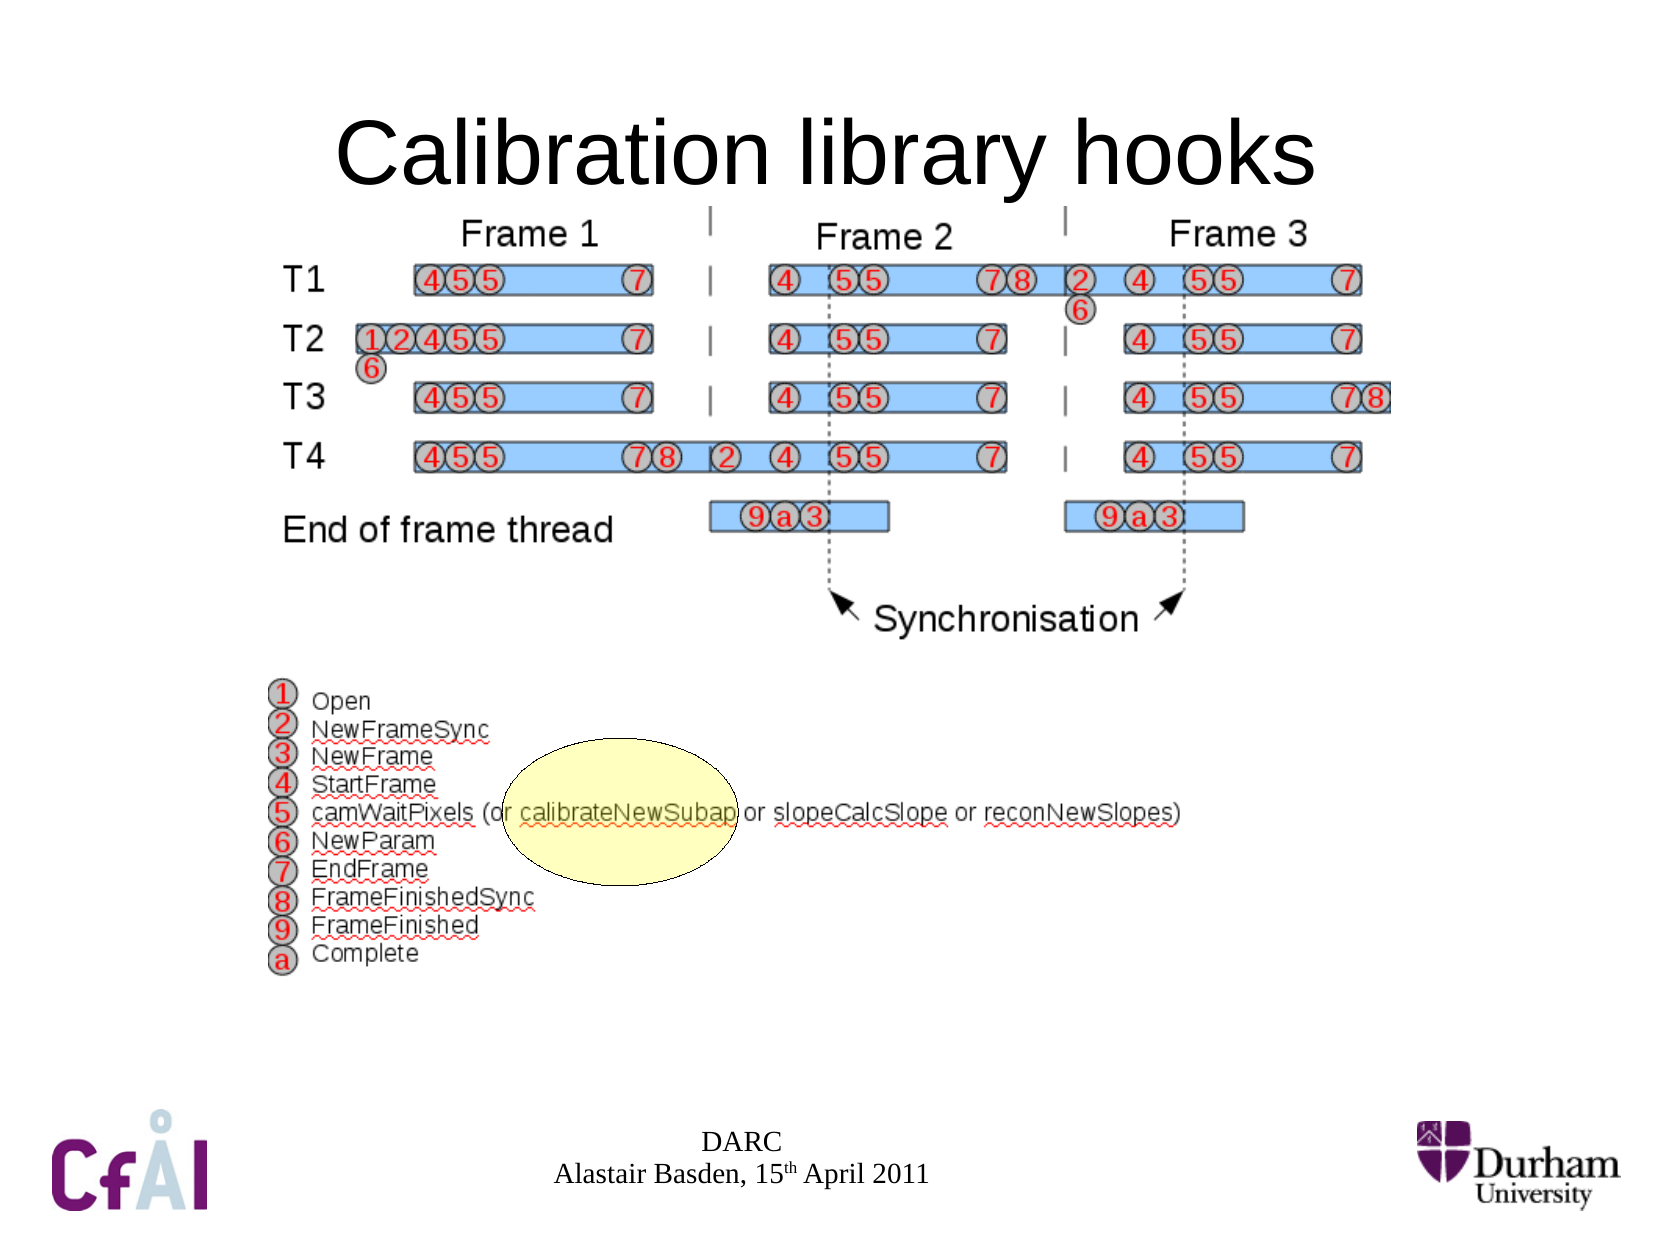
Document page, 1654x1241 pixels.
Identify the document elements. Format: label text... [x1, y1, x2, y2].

title Calibration library hooks [82, 56, 1571, 250]
picture [52, 1109, 207, 1211]
picture [1417, 1121, 1621, 1211]
picture [268, 206, 1391, 1034]
text_box [501, 738, 739, 886]
